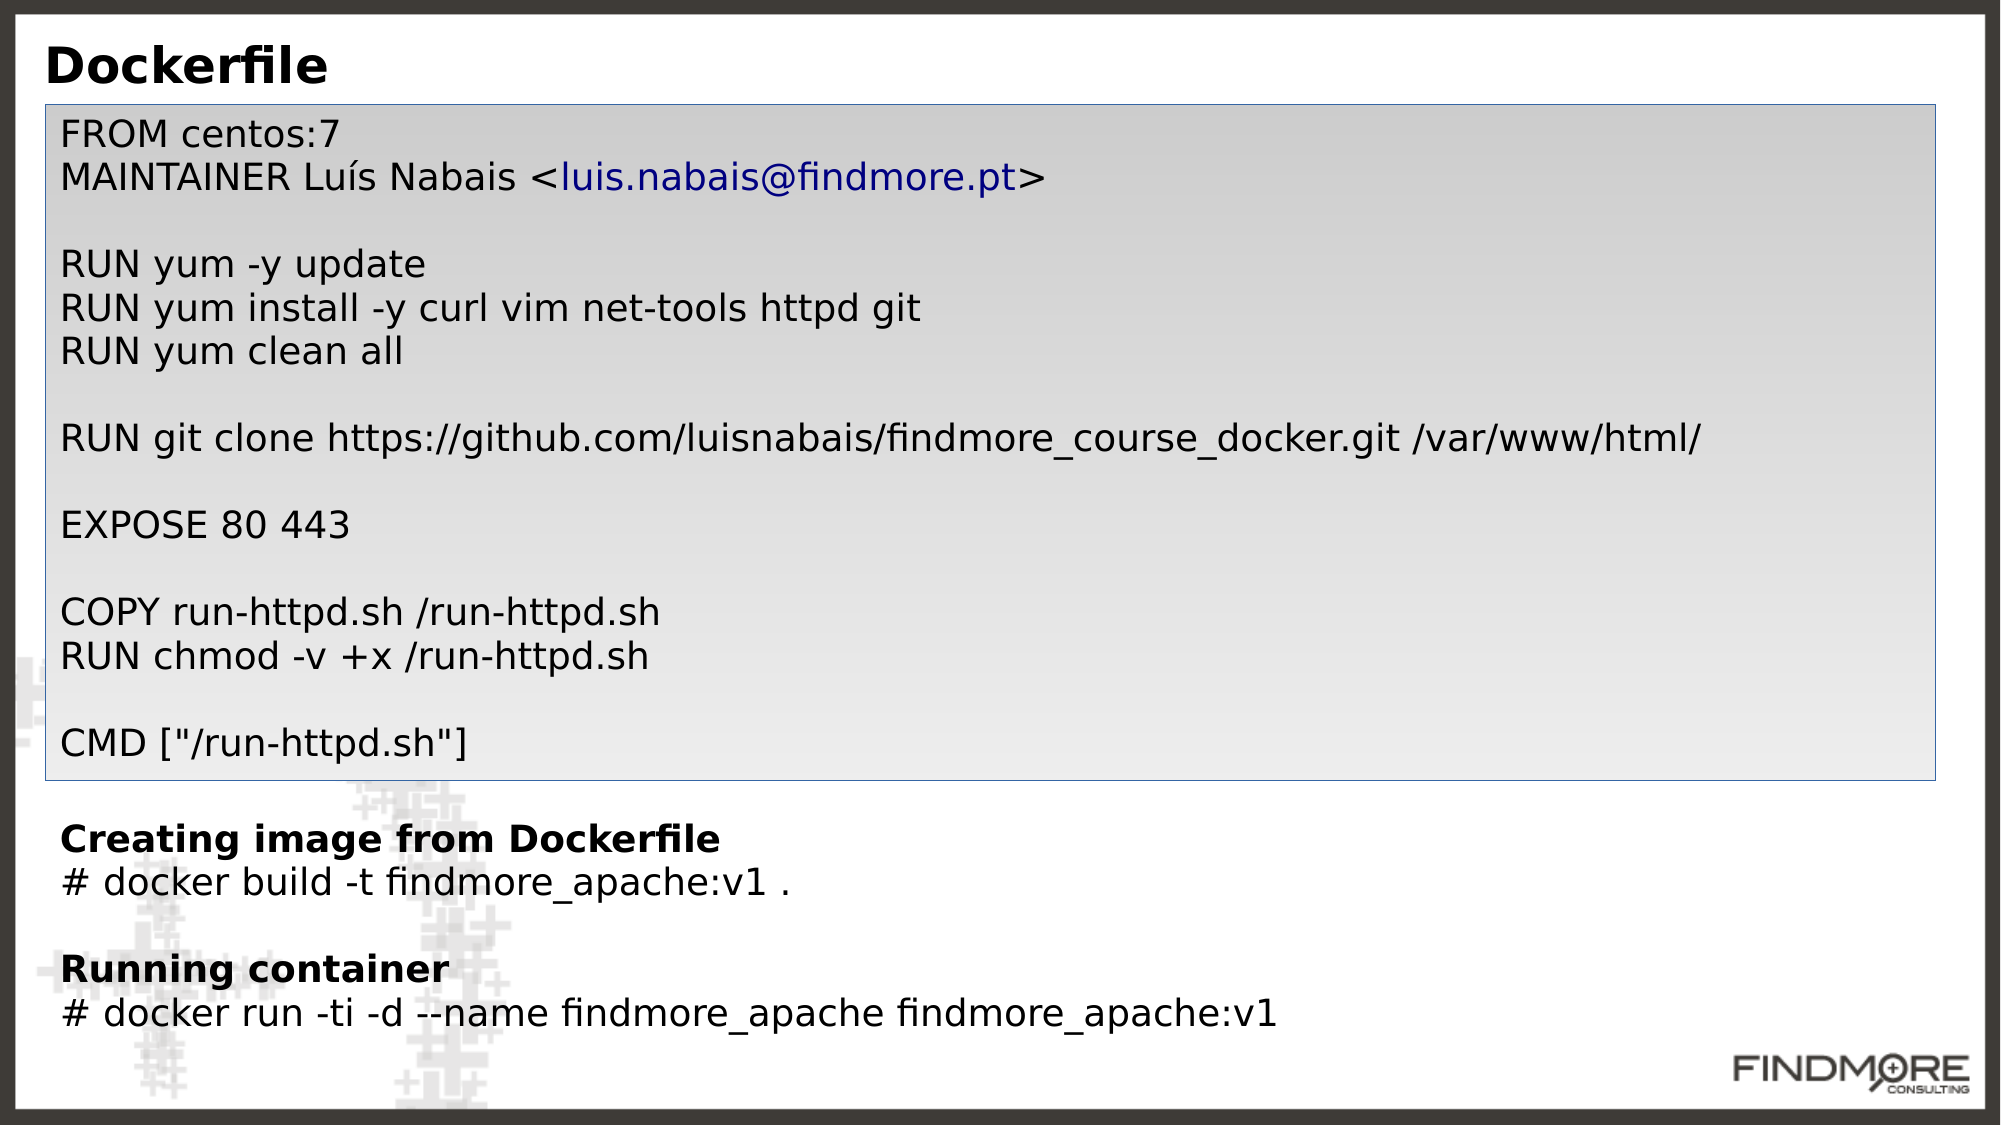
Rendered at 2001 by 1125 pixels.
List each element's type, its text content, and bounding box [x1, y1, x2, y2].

picture [0, 0, 2001, 1125]
text_box Dockerfile [30, 30, 1951, 1036]
text_box Creating image from Dockerfile # docker build -t findmore_apache:v1 . Running container # docker run -ti -d --name findmore_apache findmore_apache:v1 [45, 810, 1936, 1043]
text_box FROM centos:7 MAINTAINER Luís Nabais <luis.nabais@findmore.pt> RUN yum -y update RUN yum install -y curl vim net-tools httpd git RUN yum clean all RUN git clone https://github.com/luisnabais/findmore_course_docker.git /var/www/html/ EXPOSE 80 443 COPY run-httpd.sh /run-httpd.sh RUN chmod -v +x /run-httpd.sh CMD ["/run-httpd.sh"] [45, 104, 1936, 781]
